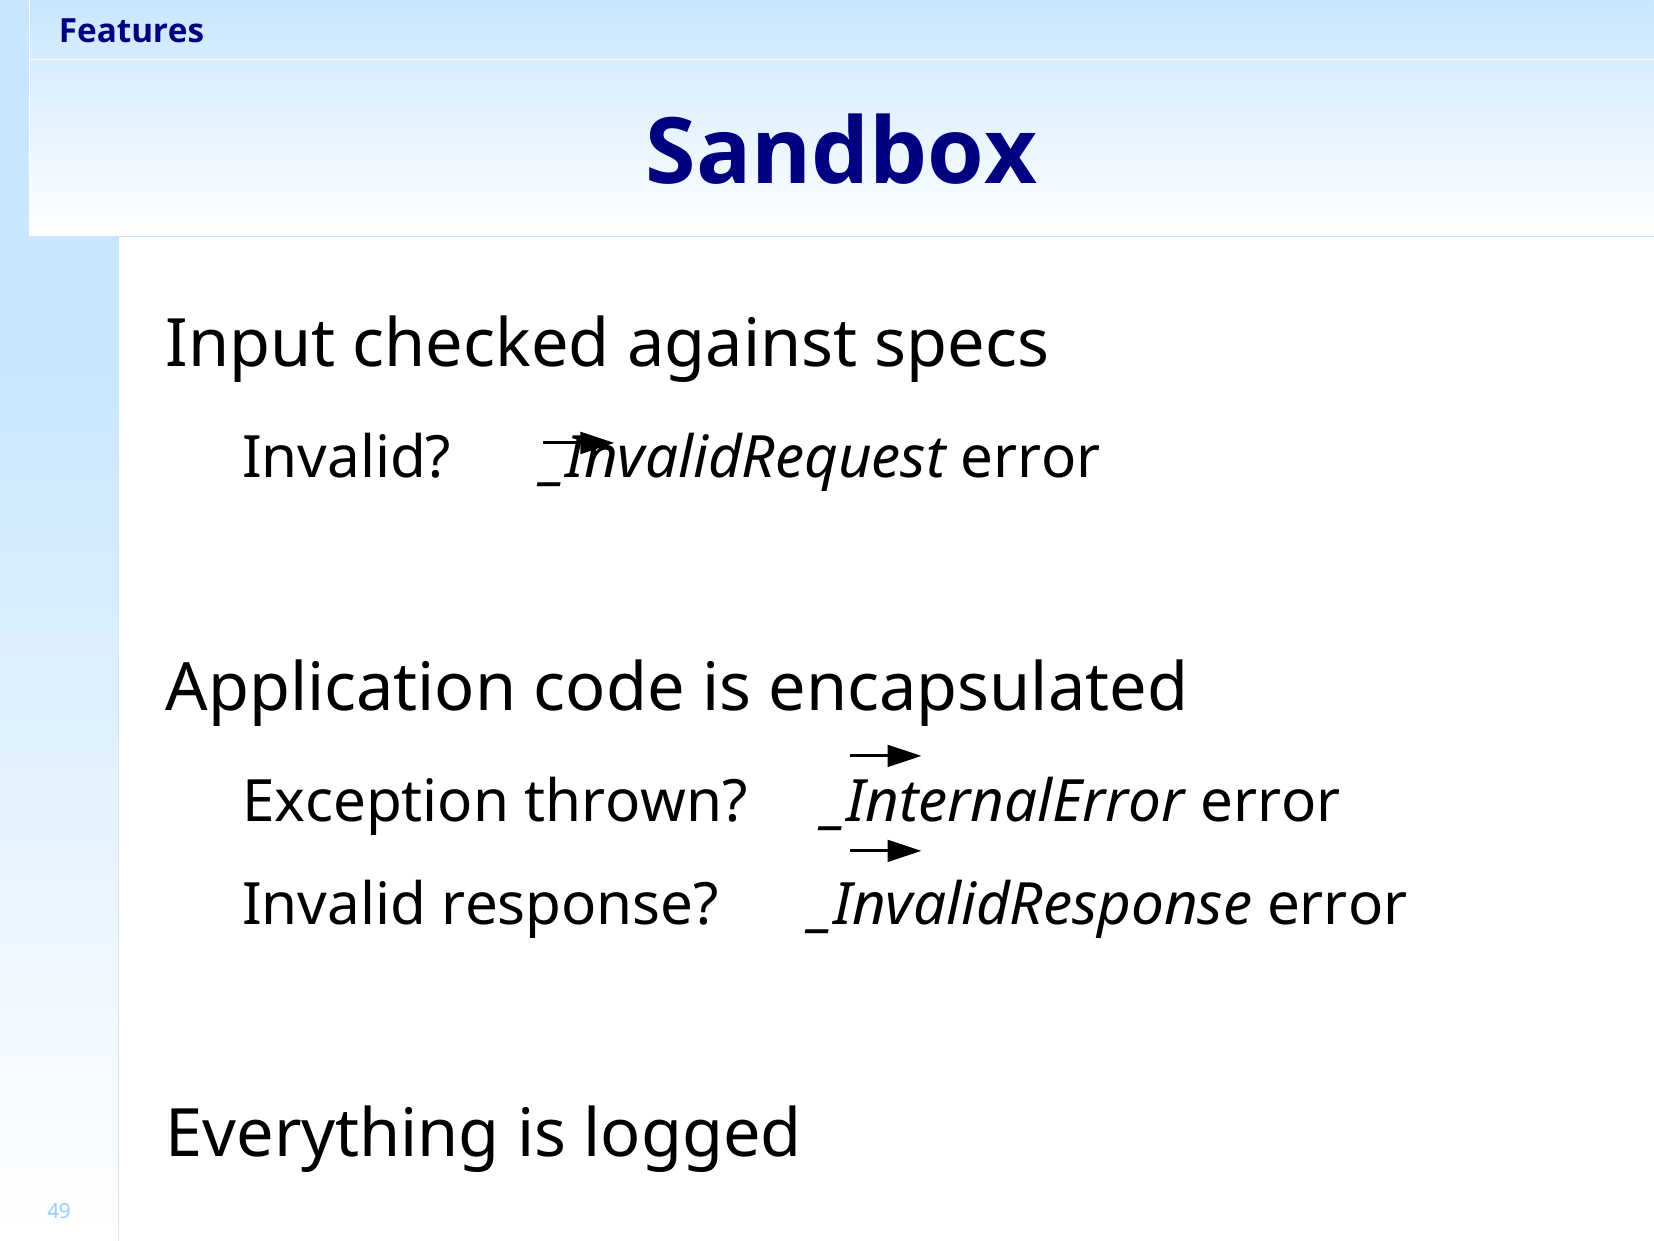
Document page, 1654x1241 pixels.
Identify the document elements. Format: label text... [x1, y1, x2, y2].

title Sandbox [29, 59, 1654, 237]
title Features [59, 0, 355, 60]
list Input checked against specs Invalid? _InvalidRequest error Application code is encapsulated Exception thrown? _InternalError error Invalid response? _InvalidResponse error Everything is logged [147, 295, 1625, 1182]
